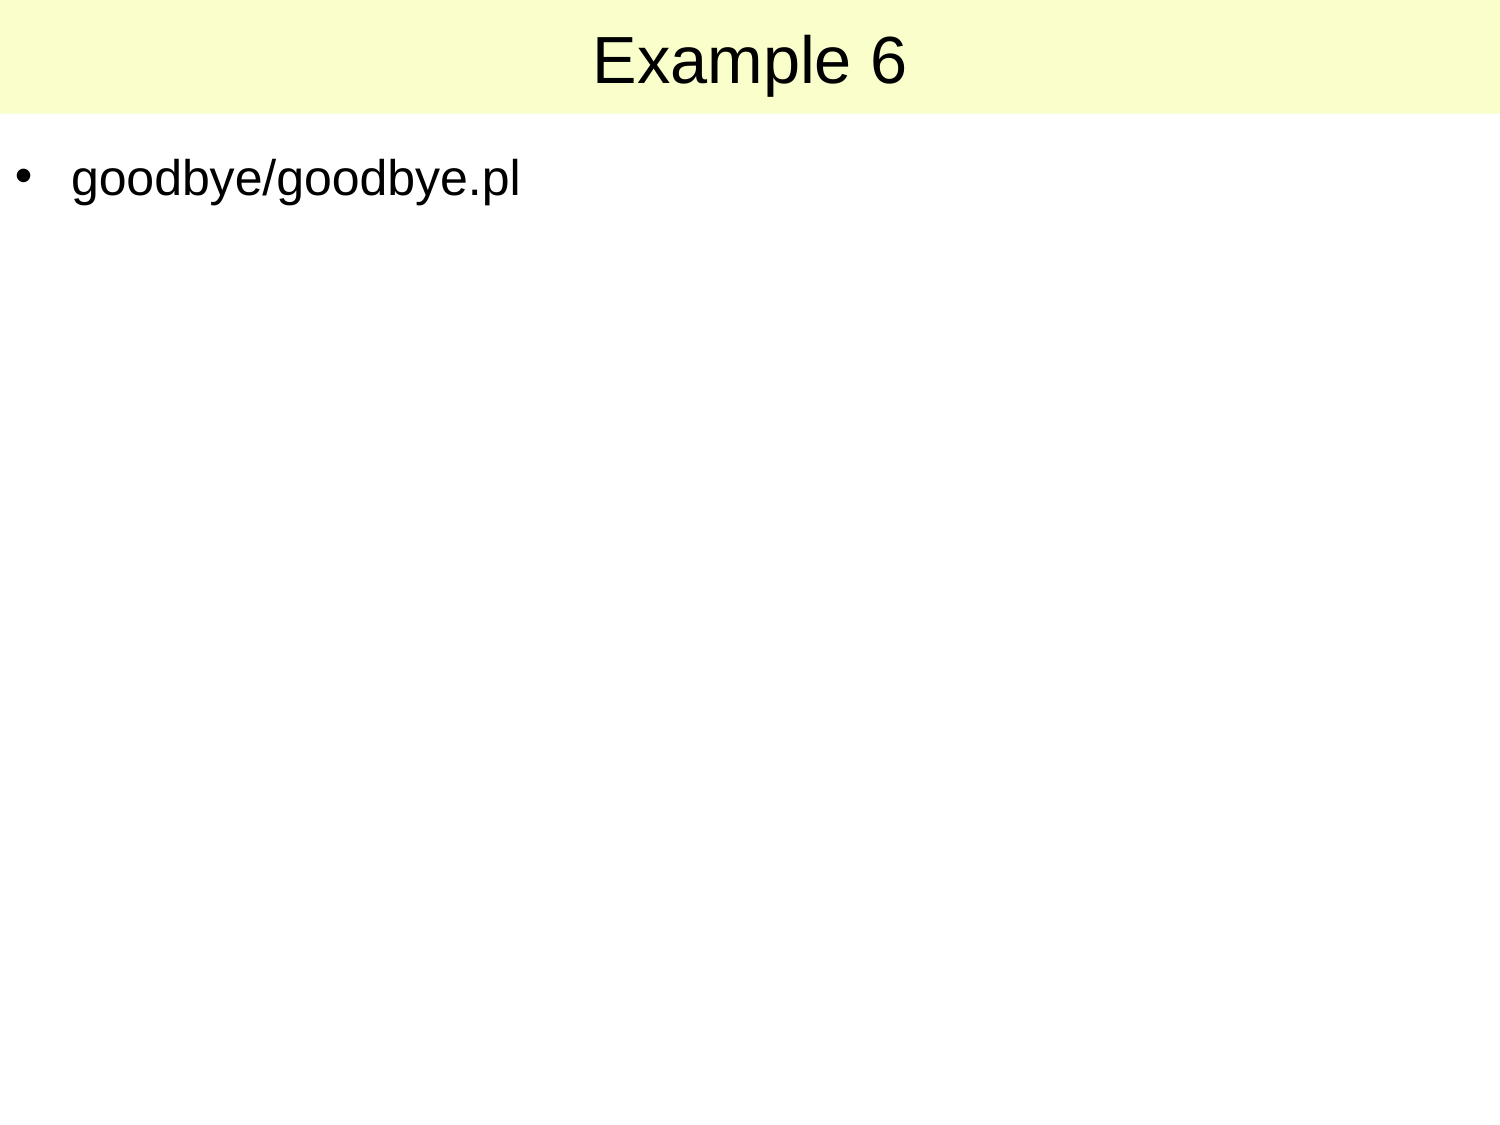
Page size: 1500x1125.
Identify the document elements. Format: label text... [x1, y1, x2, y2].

list goodbye/goodbye.pl [0, 137, 1500, 1125]
title Example 6 [0, 0, 1500, 114]
